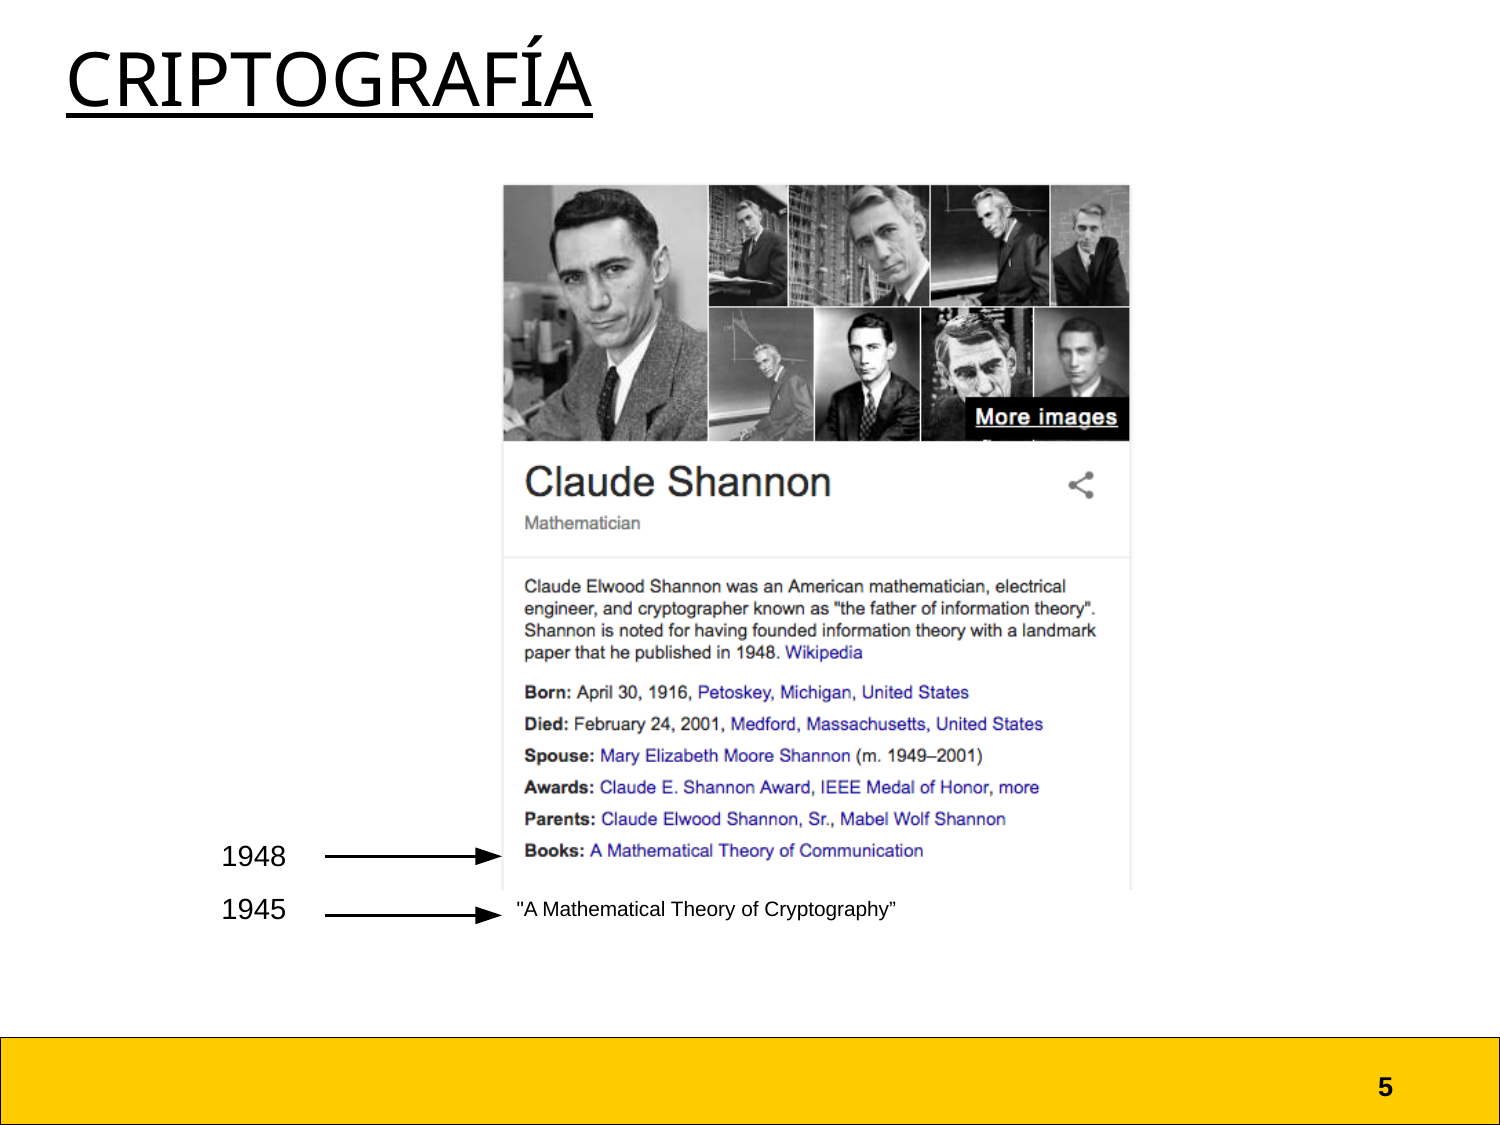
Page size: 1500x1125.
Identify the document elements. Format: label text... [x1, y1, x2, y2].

text_box 1945 [206, 885, 414, 934]
picture [501, 177, 1135, 890]
text_box 1948 [206, 832, 414, 881]
text_box "A Mathematical Theory of Cryptography” [501, 889, 930, 929]
title CRIPTOGRAFÍA [51, 0, 1433, 137]
